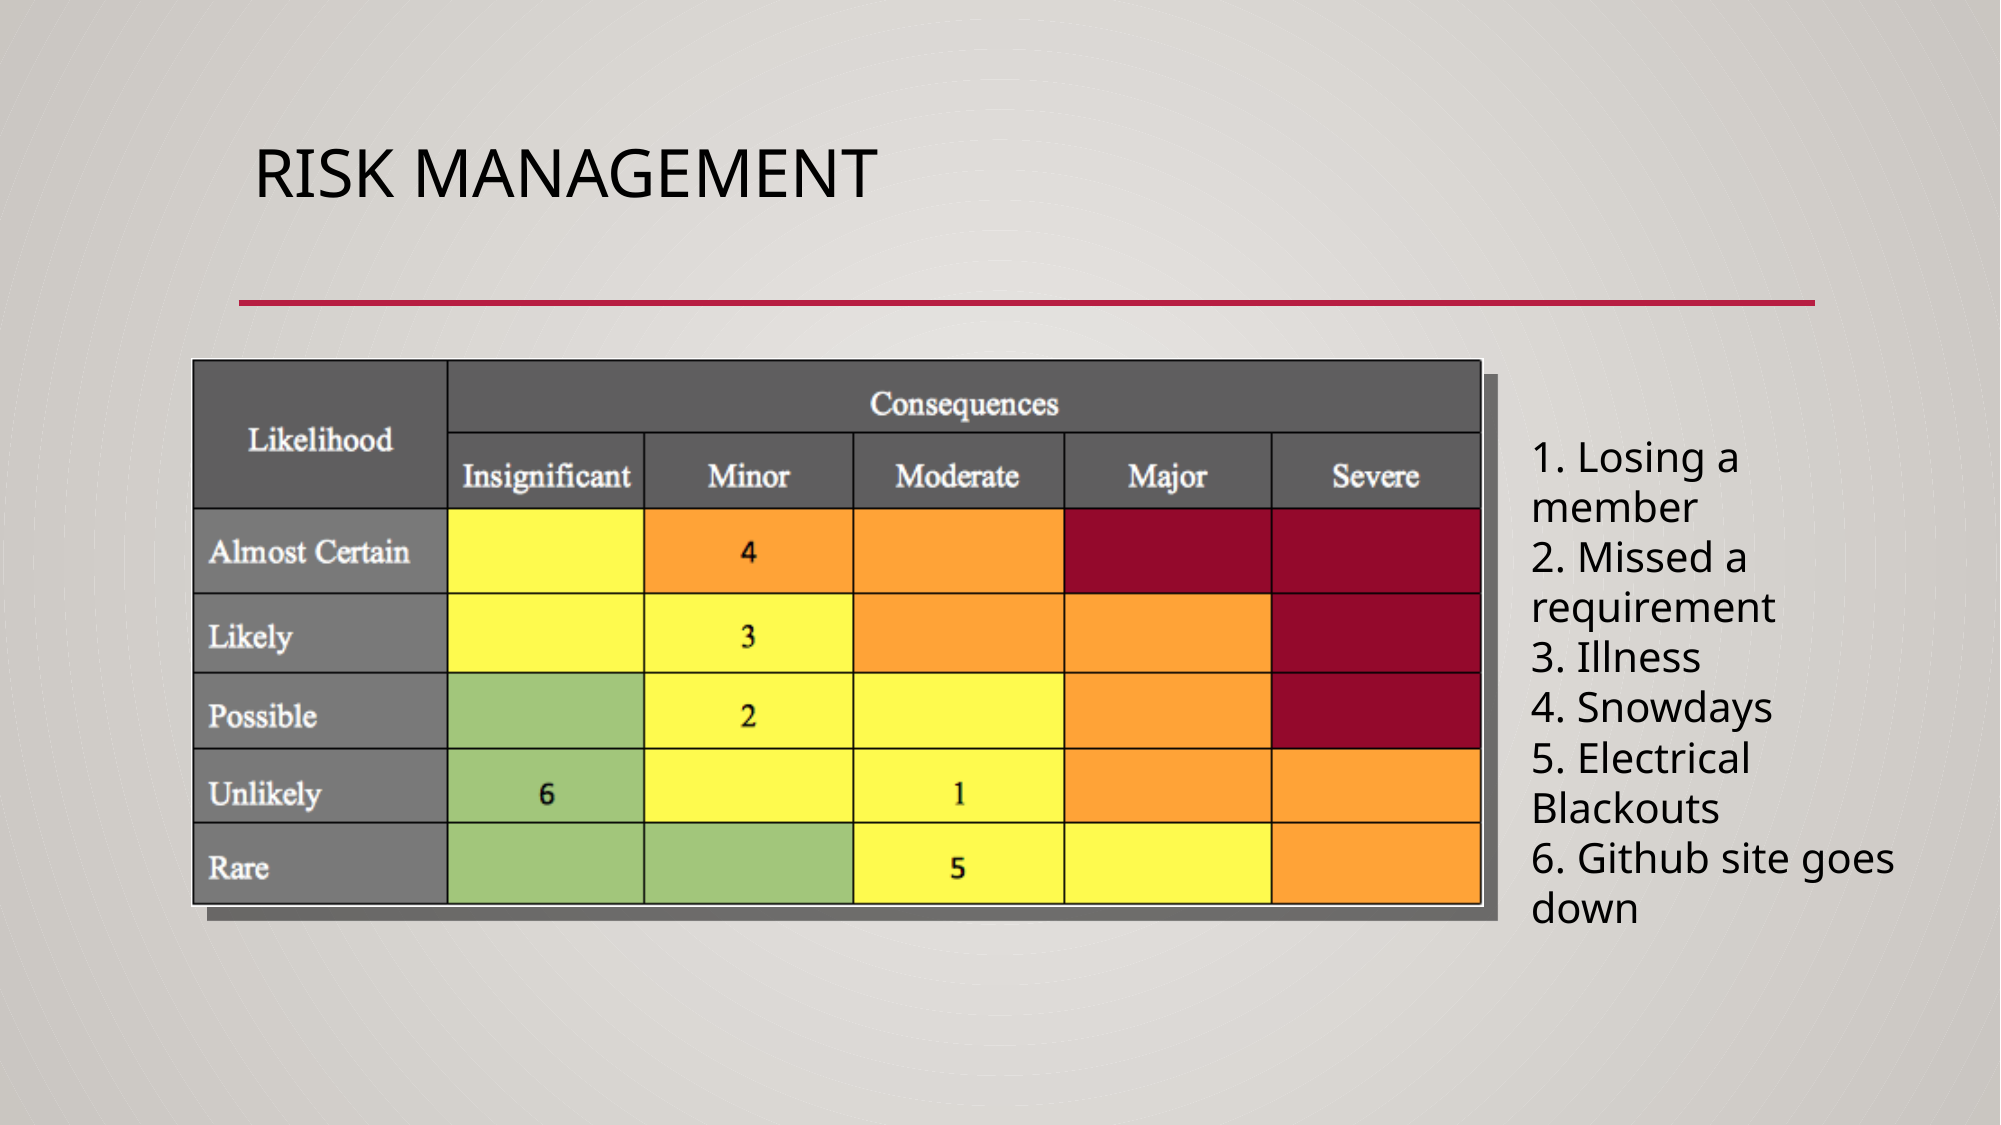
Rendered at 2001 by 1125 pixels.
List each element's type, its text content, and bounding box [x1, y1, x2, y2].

title Risk management [238, 131, 1814, 305]
picture [191, 358, 1484, 907]
text_box 1. Losing a member 2. Missed a requirement 3. Illness 4. Snowdays 5. Electrical Blackouts 6. Github site goes down [1515, 423, 1923, 843]
